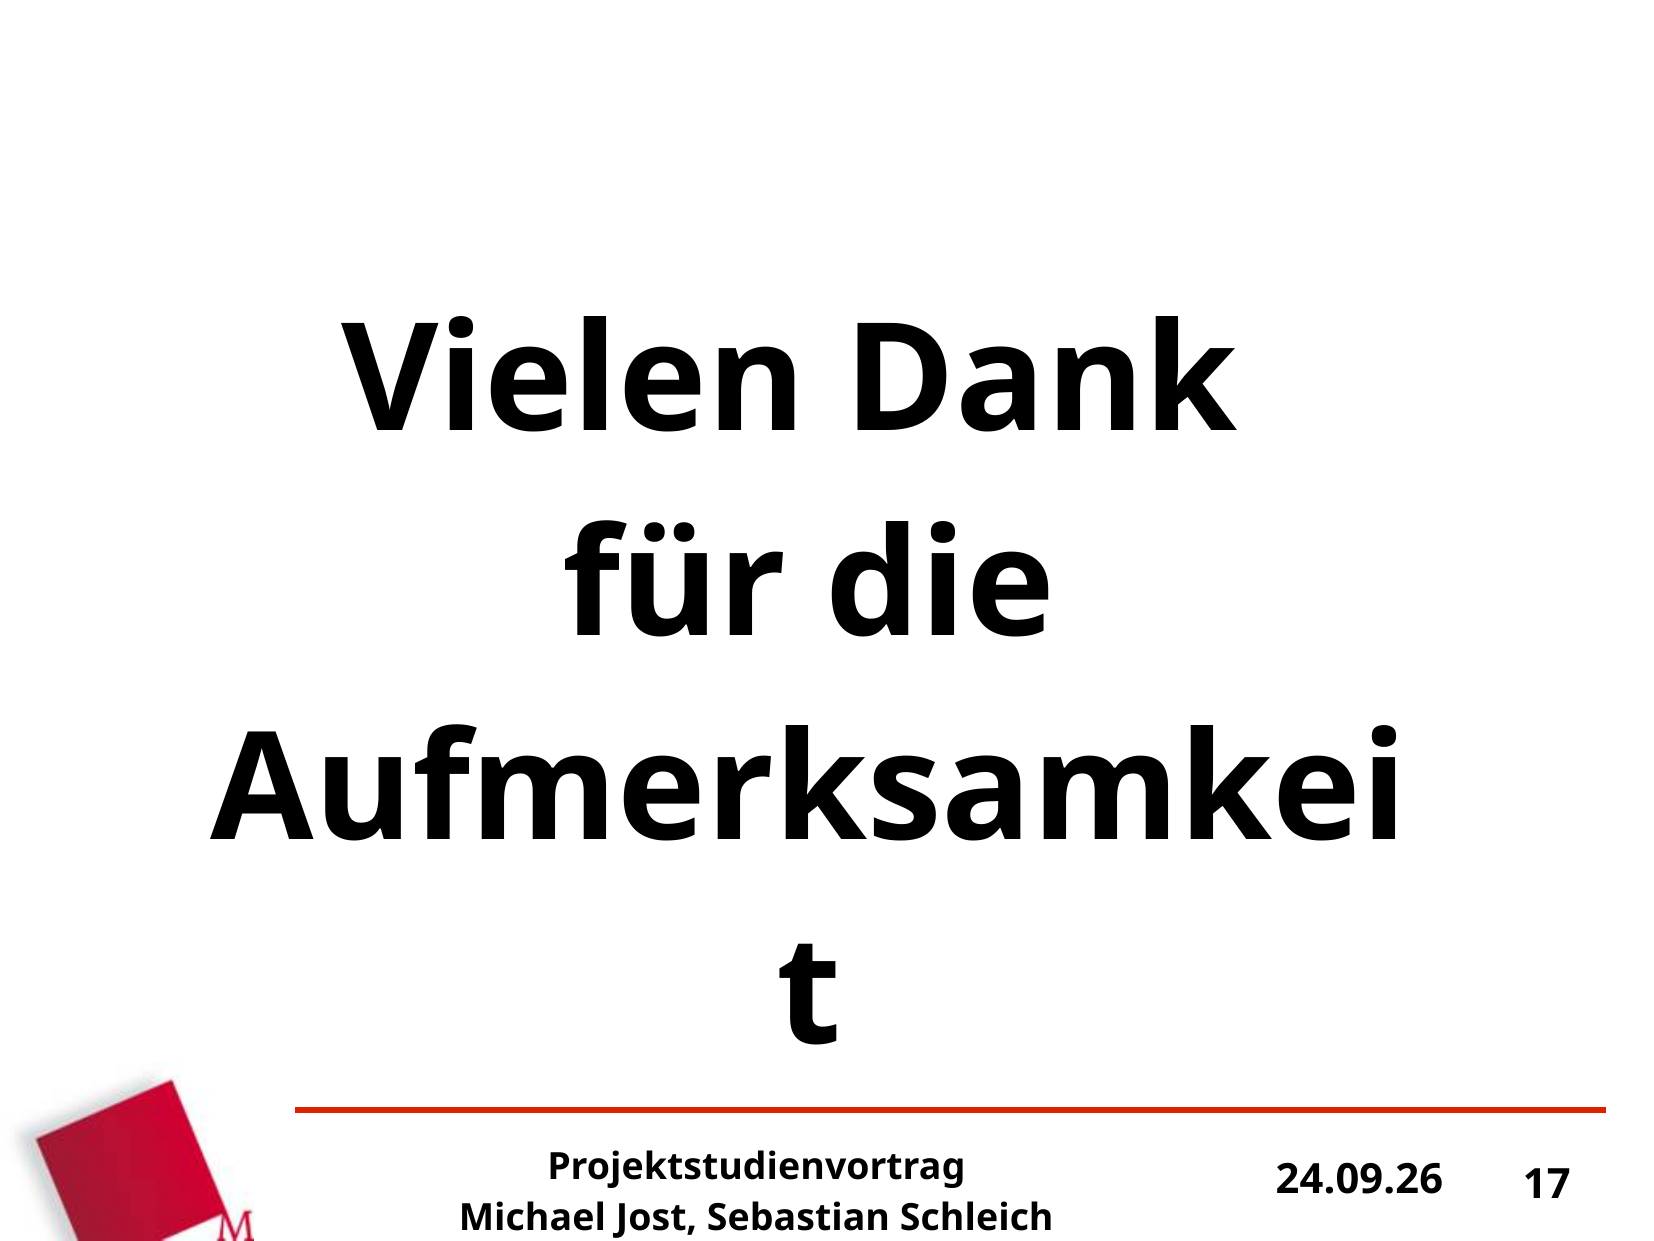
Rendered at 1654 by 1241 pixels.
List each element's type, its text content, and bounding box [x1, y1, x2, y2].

text_box Vielen Dank für die Aufmerksamkeit [177, 263, 1441, 975]
picture [2, 1063, 254, 1241]
